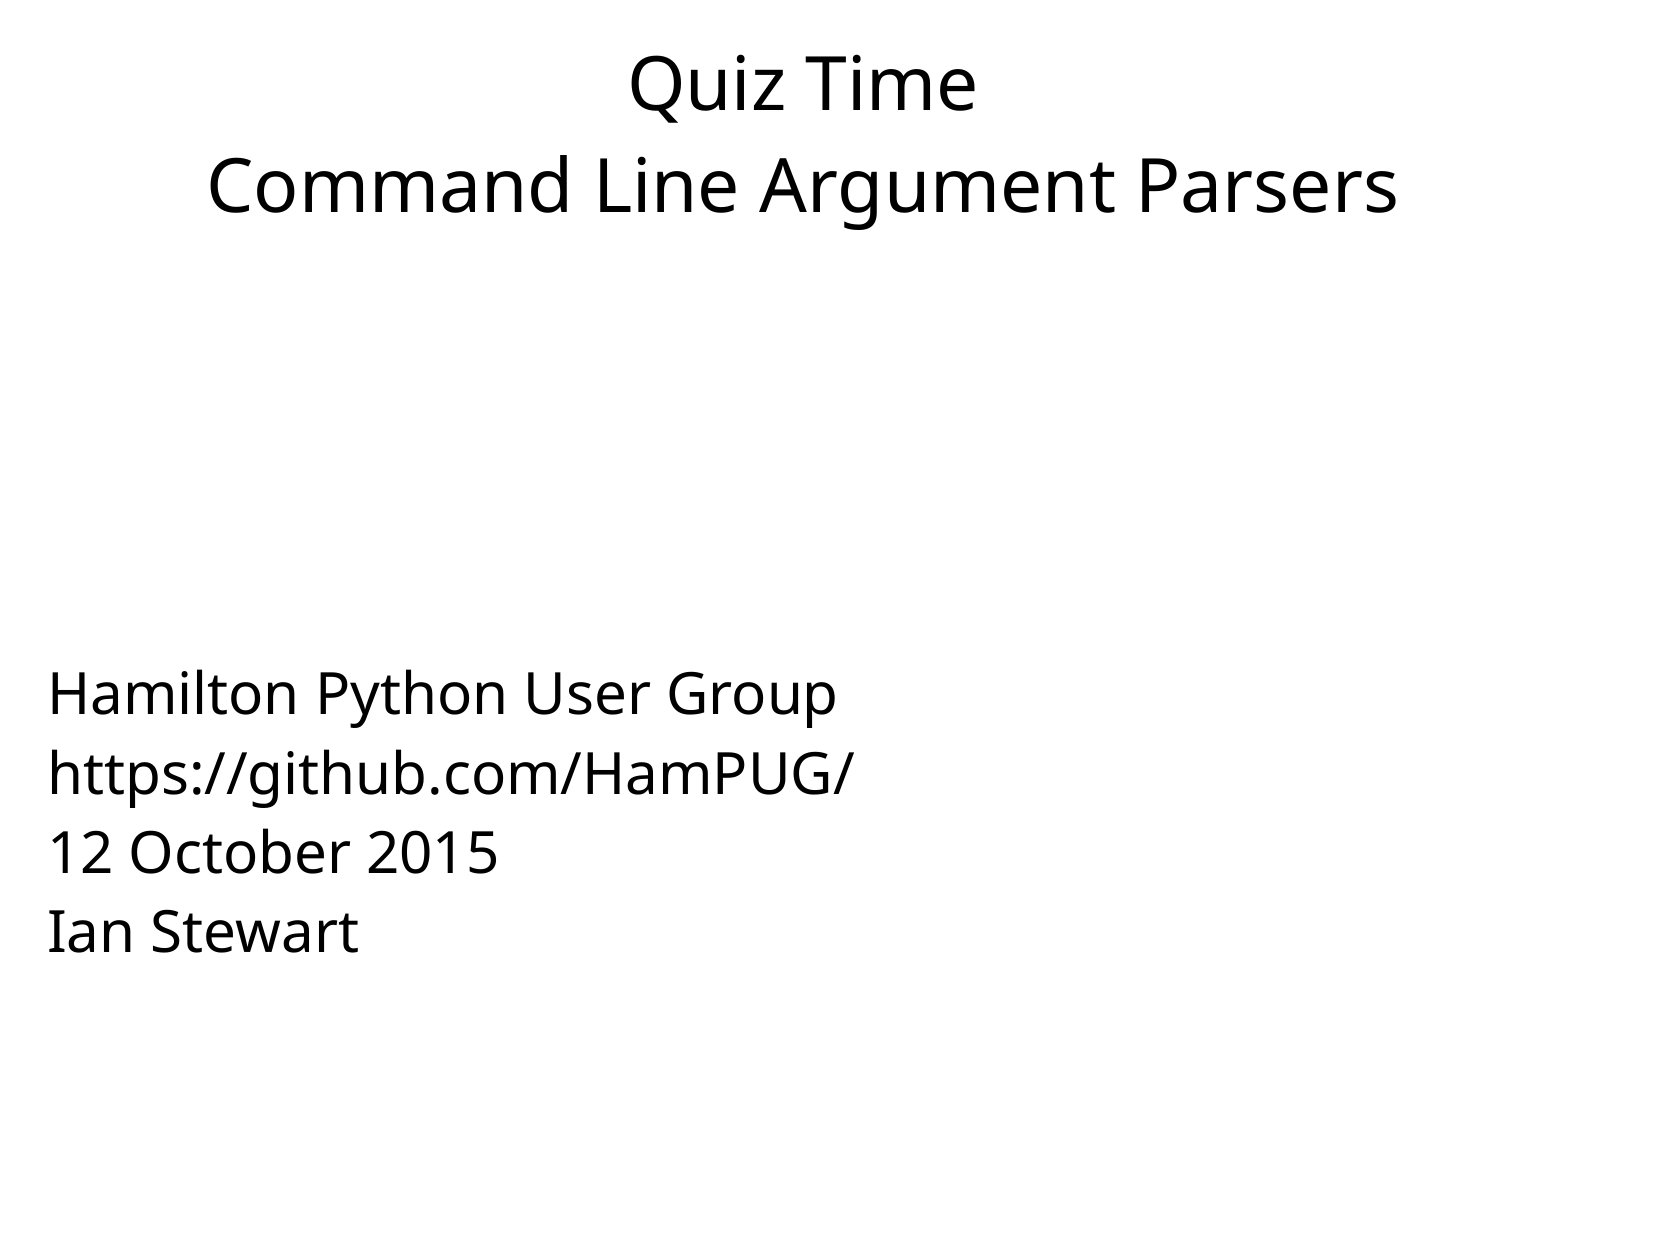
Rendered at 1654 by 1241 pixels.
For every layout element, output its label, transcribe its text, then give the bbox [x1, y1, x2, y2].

title Quiz Time Command Line Argument Parsers [59, 59, 1548, 177]
subtitle Hamilton Python User Group https://github.com/HamPUG/ 12 October 2015 Ian Stewart [47, 177, 1619, 1111]
